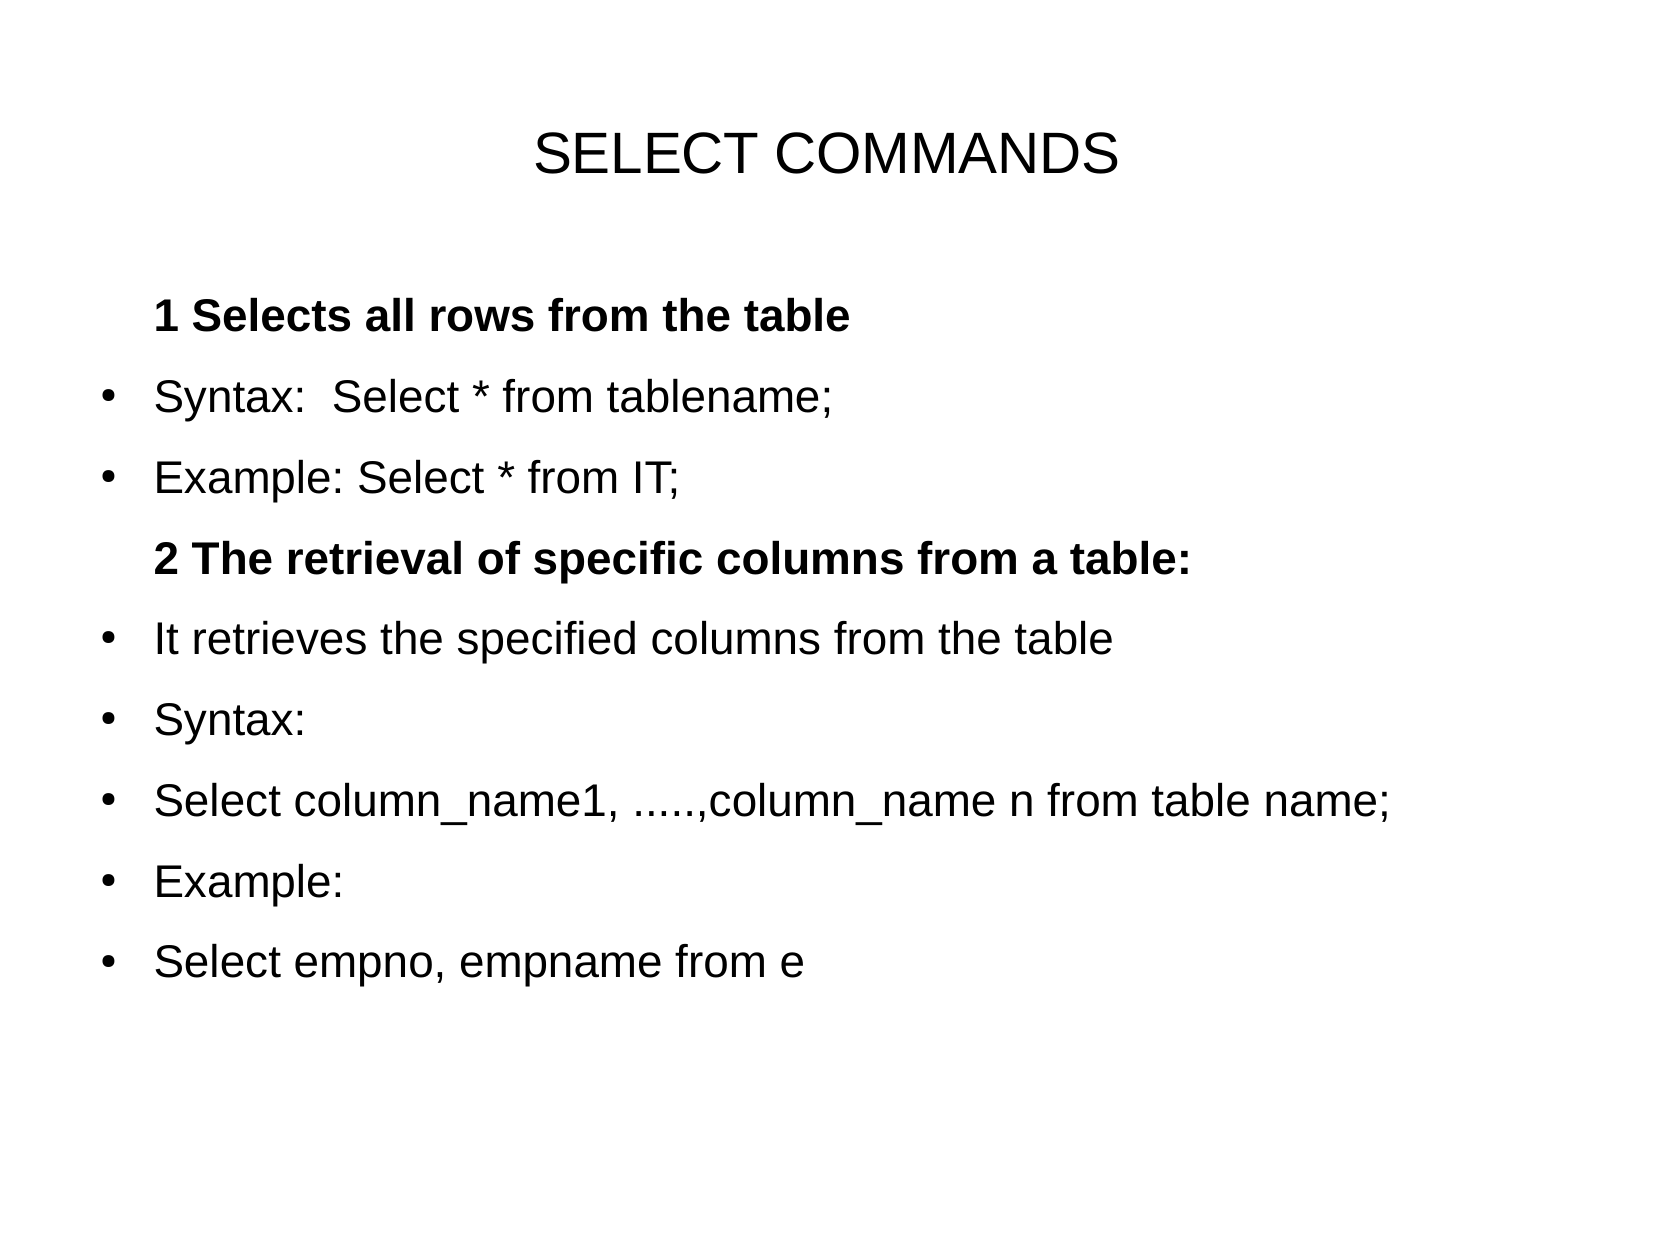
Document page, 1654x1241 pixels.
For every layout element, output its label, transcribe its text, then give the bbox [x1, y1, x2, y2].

list 1 Selects all rows from the table Syntax: Select * from tablename; Example: Select * from IT; 2 The retrieval of specific columns from a table: It retrieves the specified columns from the table Syntax: Select column_name1, .....,column_name n from table name; Example: Select empno, empname from e [82, 290, 1571, 1010]
title SELECT COMMANDS [82, 49, 1571, 257]
